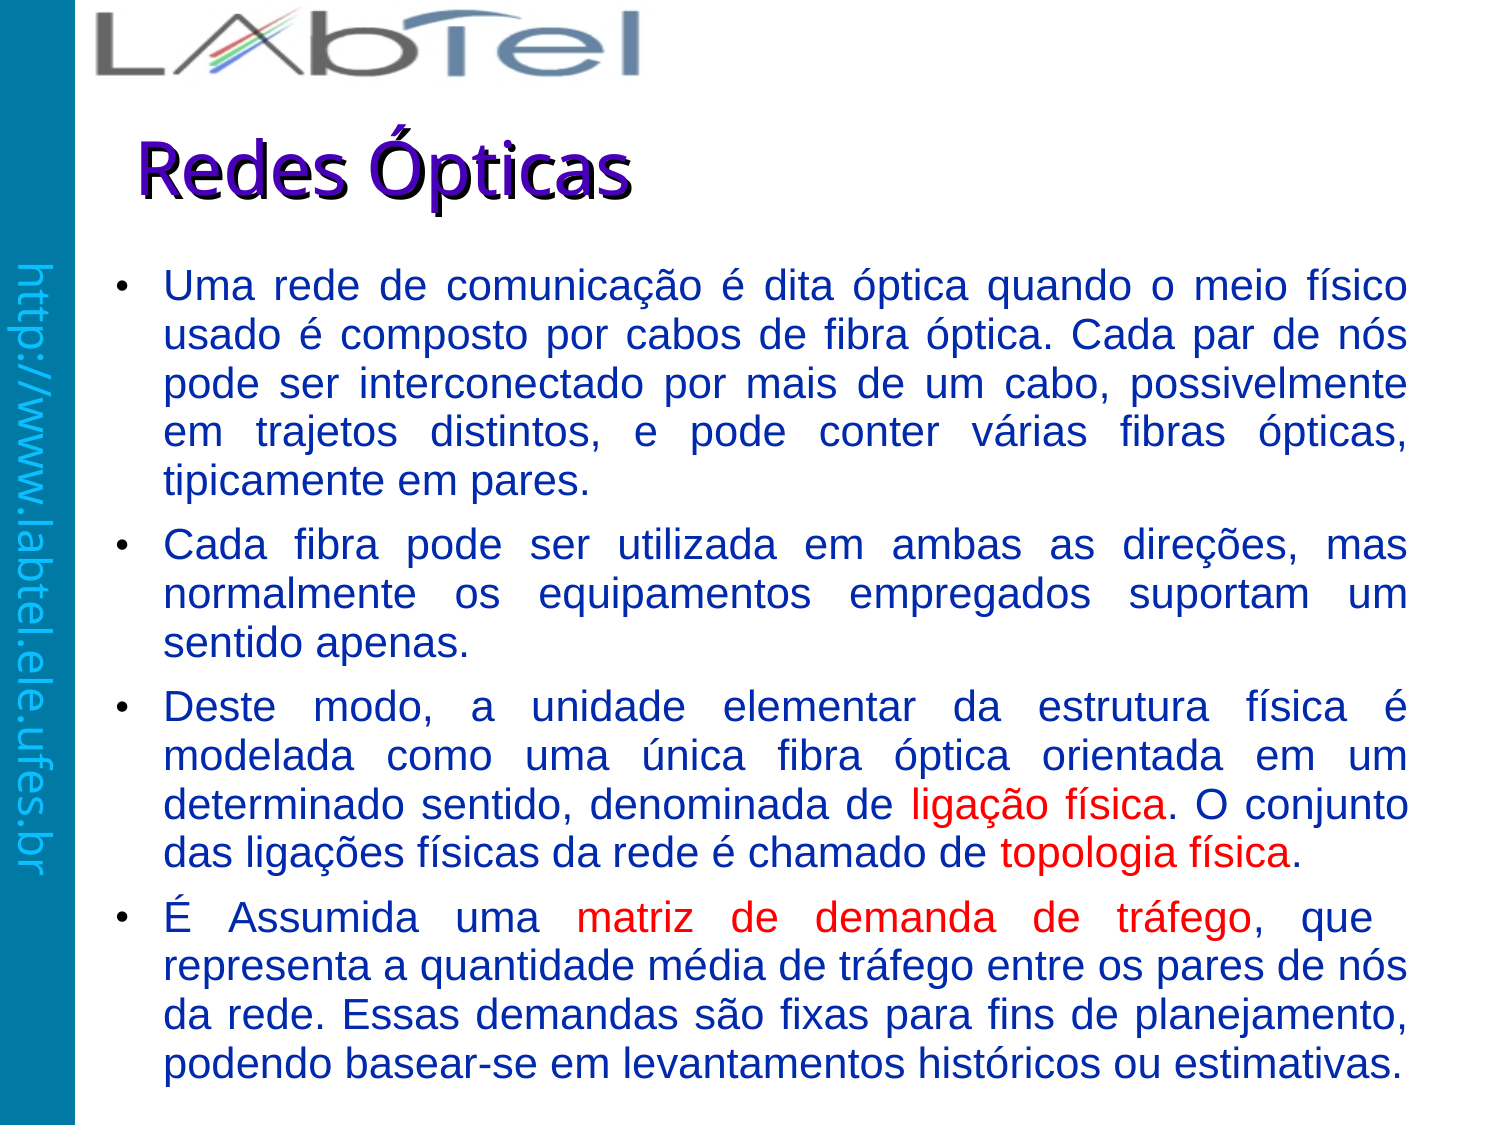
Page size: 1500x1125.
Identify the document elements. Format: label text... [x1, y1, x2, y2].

picture [76, 0, 675, 88]
title Redes Ópticas [99, 65, 1461, 264]
list Uma rede de comunicação é dita óptica quando o meio físico usado é composto por cabos de fibra óptica. Cada par de nós pode ser interconectado por mais de um cabo, possivelmente em trajetos distintos, e pode conter várias fibras ópticas, tipicamente em pares. Cada fibra pode ser utilizada em ambas as direções, mas normalmente os equipamentos empregados suportam um sentido apenas. Deste modo, a unidade elementar da estrutura física é modelada como uma única fibra óptica orientada em um determinado sentido, denominada de ligação física. O conjunto das ligações físicas da rede é chamado de topologia física. É Assumida uma matriz de demanda de tráfego, que representa a quantidade média de tráfego entre os pares de nós da rede. Essas demandas são fixas para fins de planejamento, podendo basear-se em levantamentos históricos ou estimativas. [99, 237, 1425, 1125]
